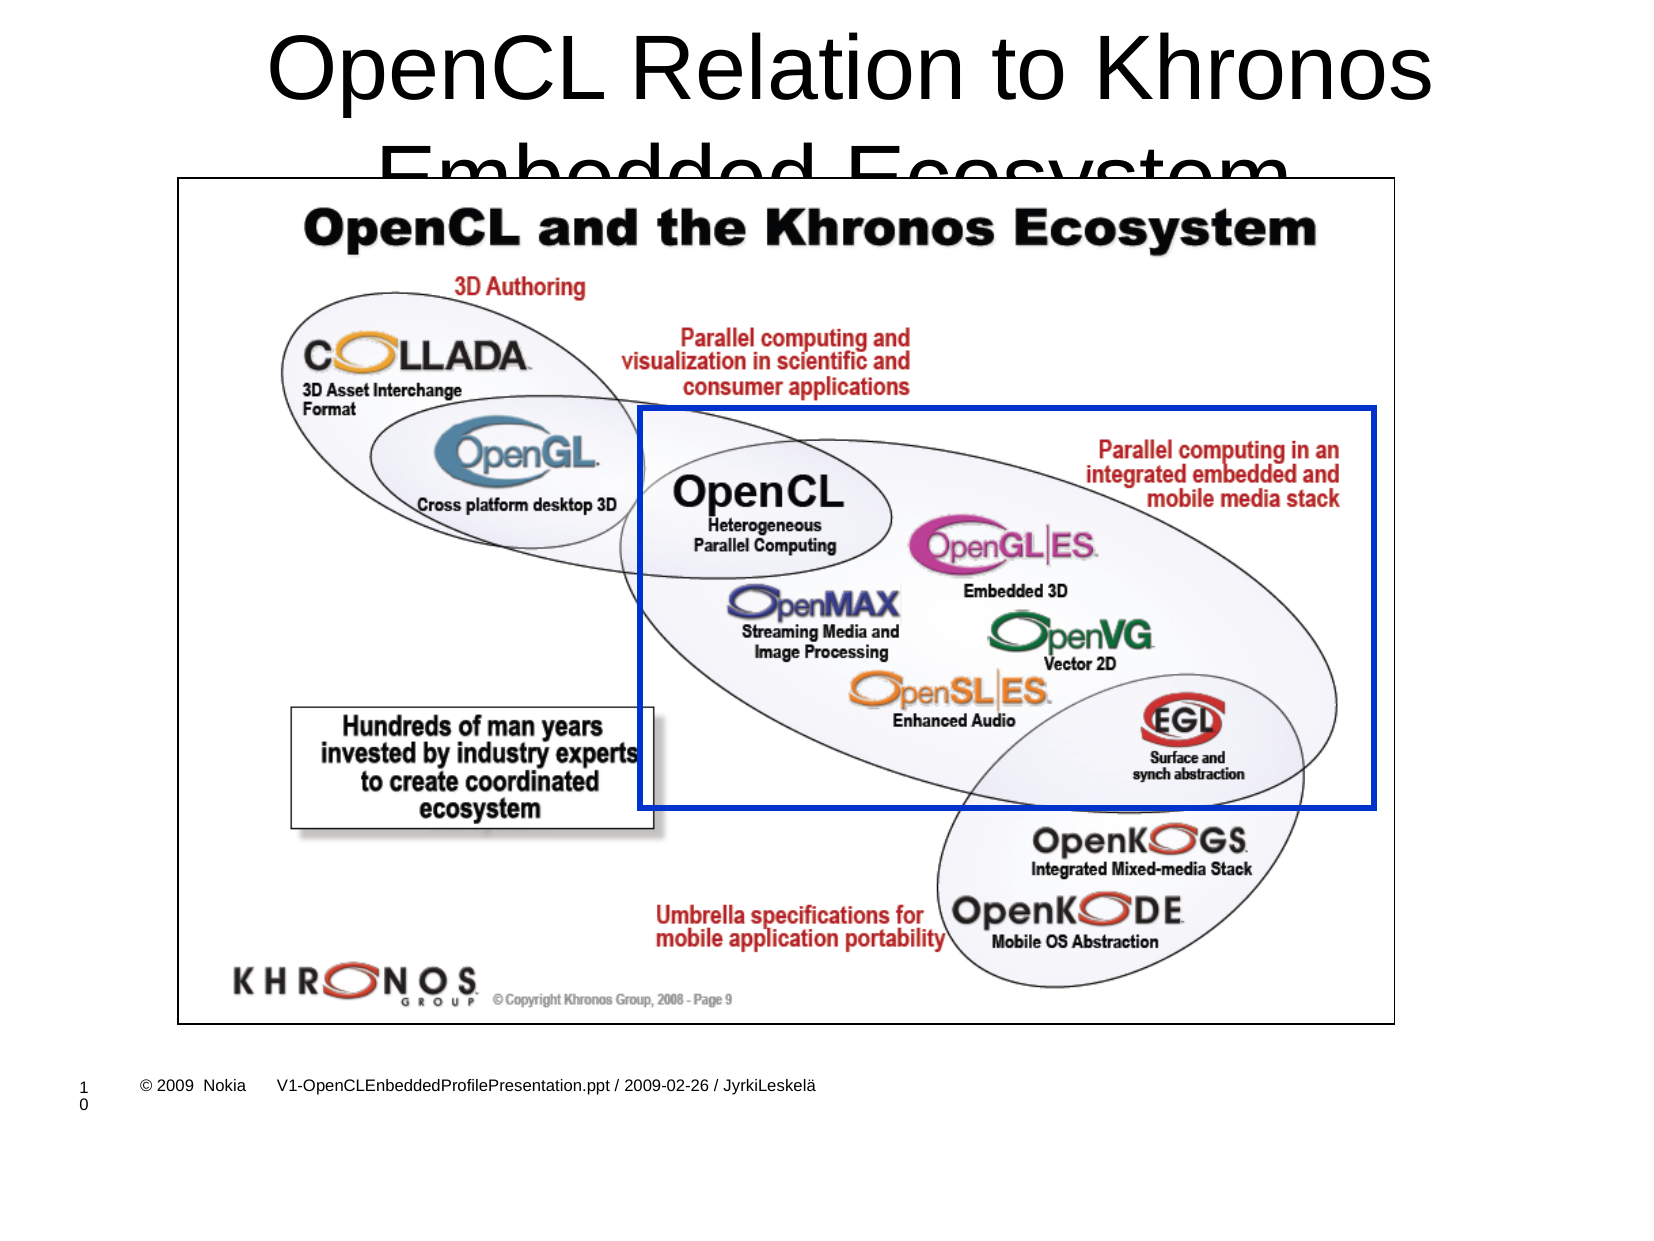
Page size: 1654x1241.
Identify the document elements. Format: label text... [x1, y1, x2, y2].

text_box © 2009 Nokia V1-OpenCLEnbeddedProfilePresentation.ppt / 2009-02-26 / JyrkiLeskelä [91, 1070, 871, 1102]
picture [178, 178, 1394, 1024]
title OpenCL Relation to Khronos Embedded Ecosystem [44, 0, 1625, 236]
text_box <number> [29, 1069, 91, 1102]
